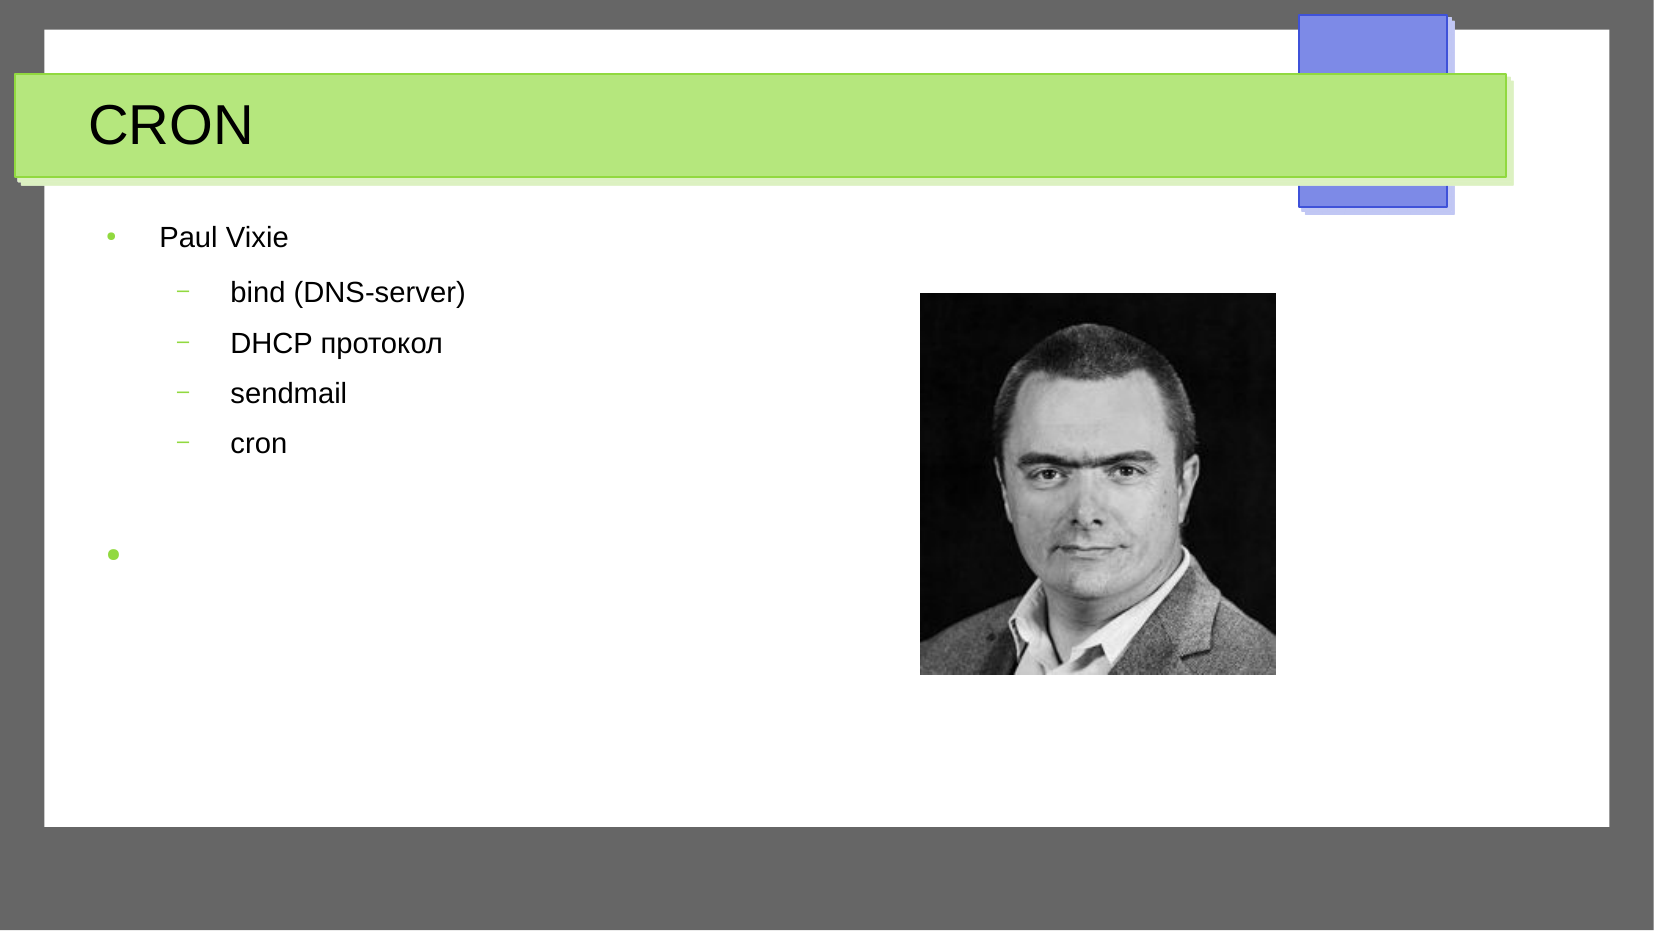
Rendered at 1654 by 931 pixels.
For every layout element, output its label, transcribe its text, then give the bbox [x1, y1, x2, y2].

list [845, 221, 1566, 813]
list Paul Vixie bind (DNS-server) DHCP протокол sendmail cron [88, 221, 809, 713]
picture [920, 293, 1276, 676]
title CRON [88, 73, 1506, 178]
